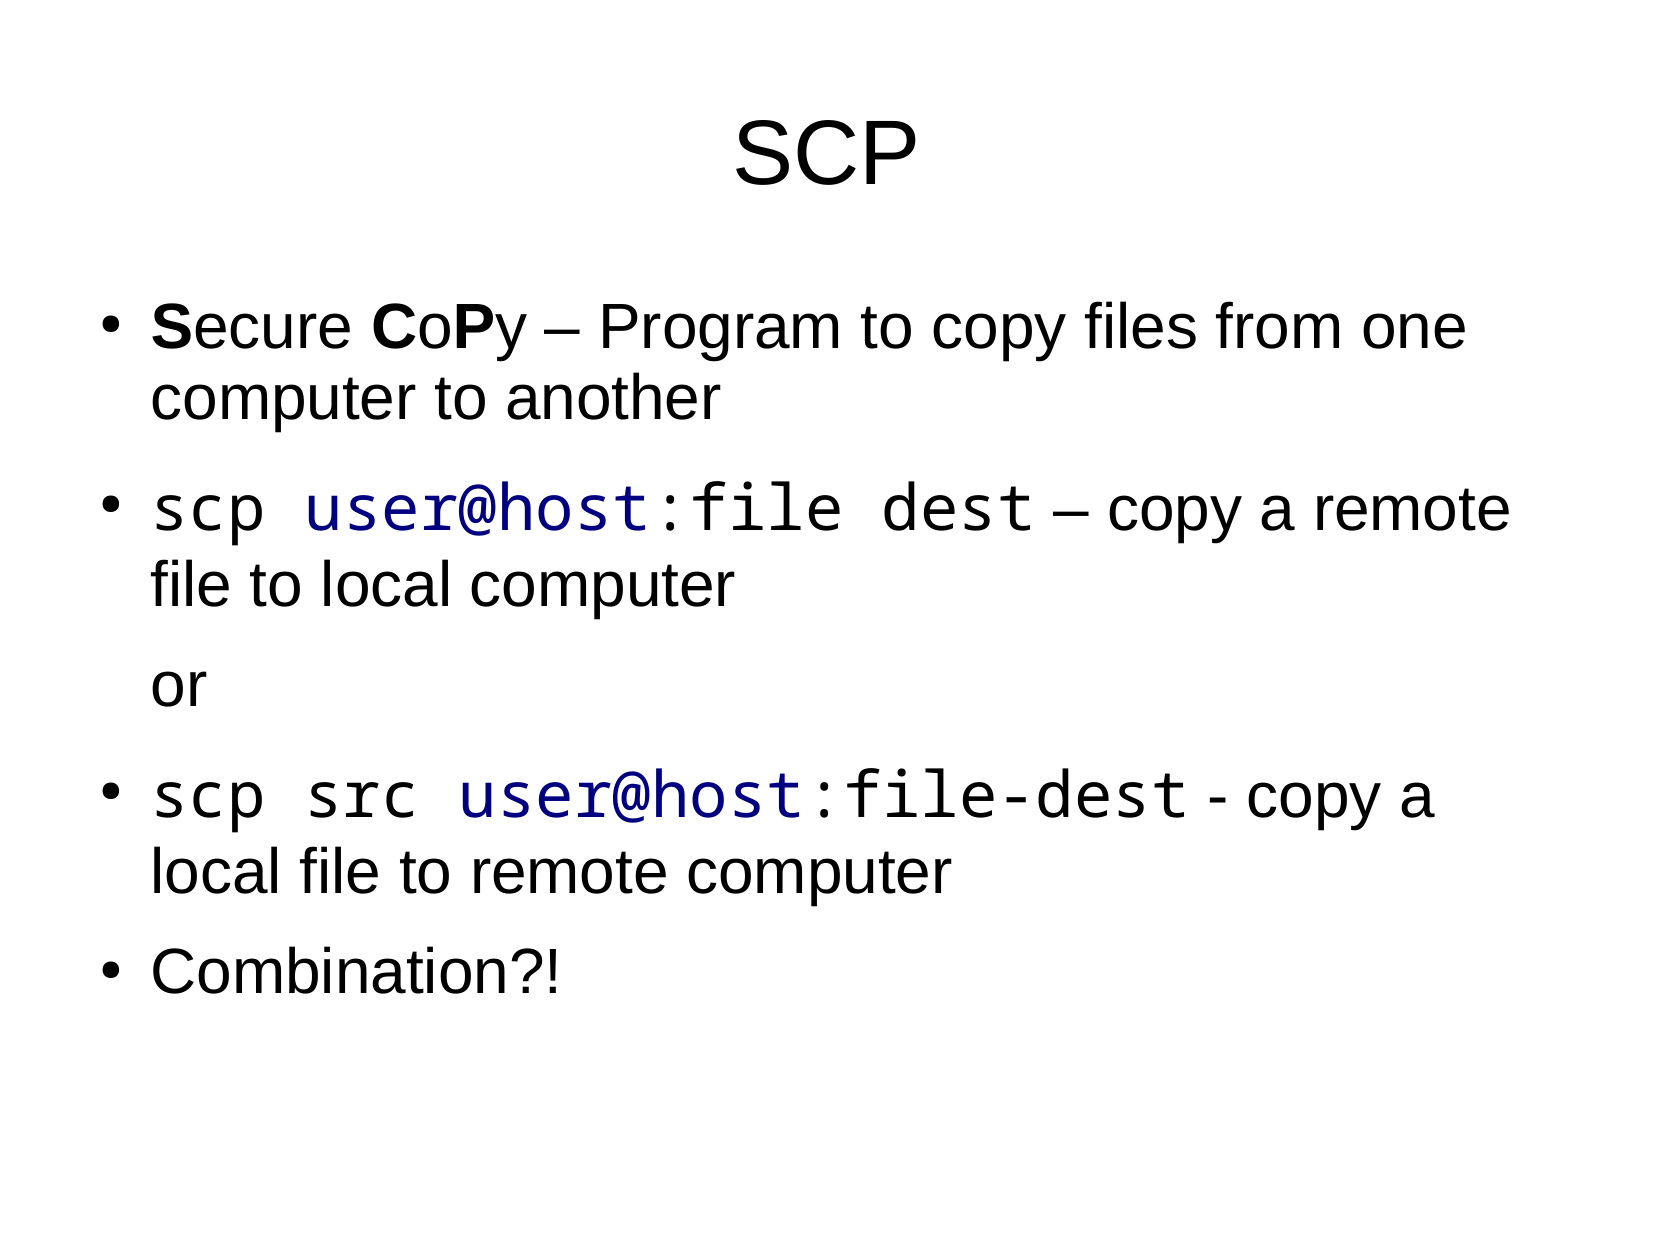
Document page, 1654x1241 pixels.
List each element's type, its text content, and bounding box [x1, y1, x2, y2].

title SCP [82, 49, 1571, 257]
list Secure CoPy – Program to copy files from one computer to another scp user@host:file dest – copy a remote file to local computer or scp src user@host:file-dest - copy a local file to remote computer Combination?! [82, 290, 1571, 1010]
